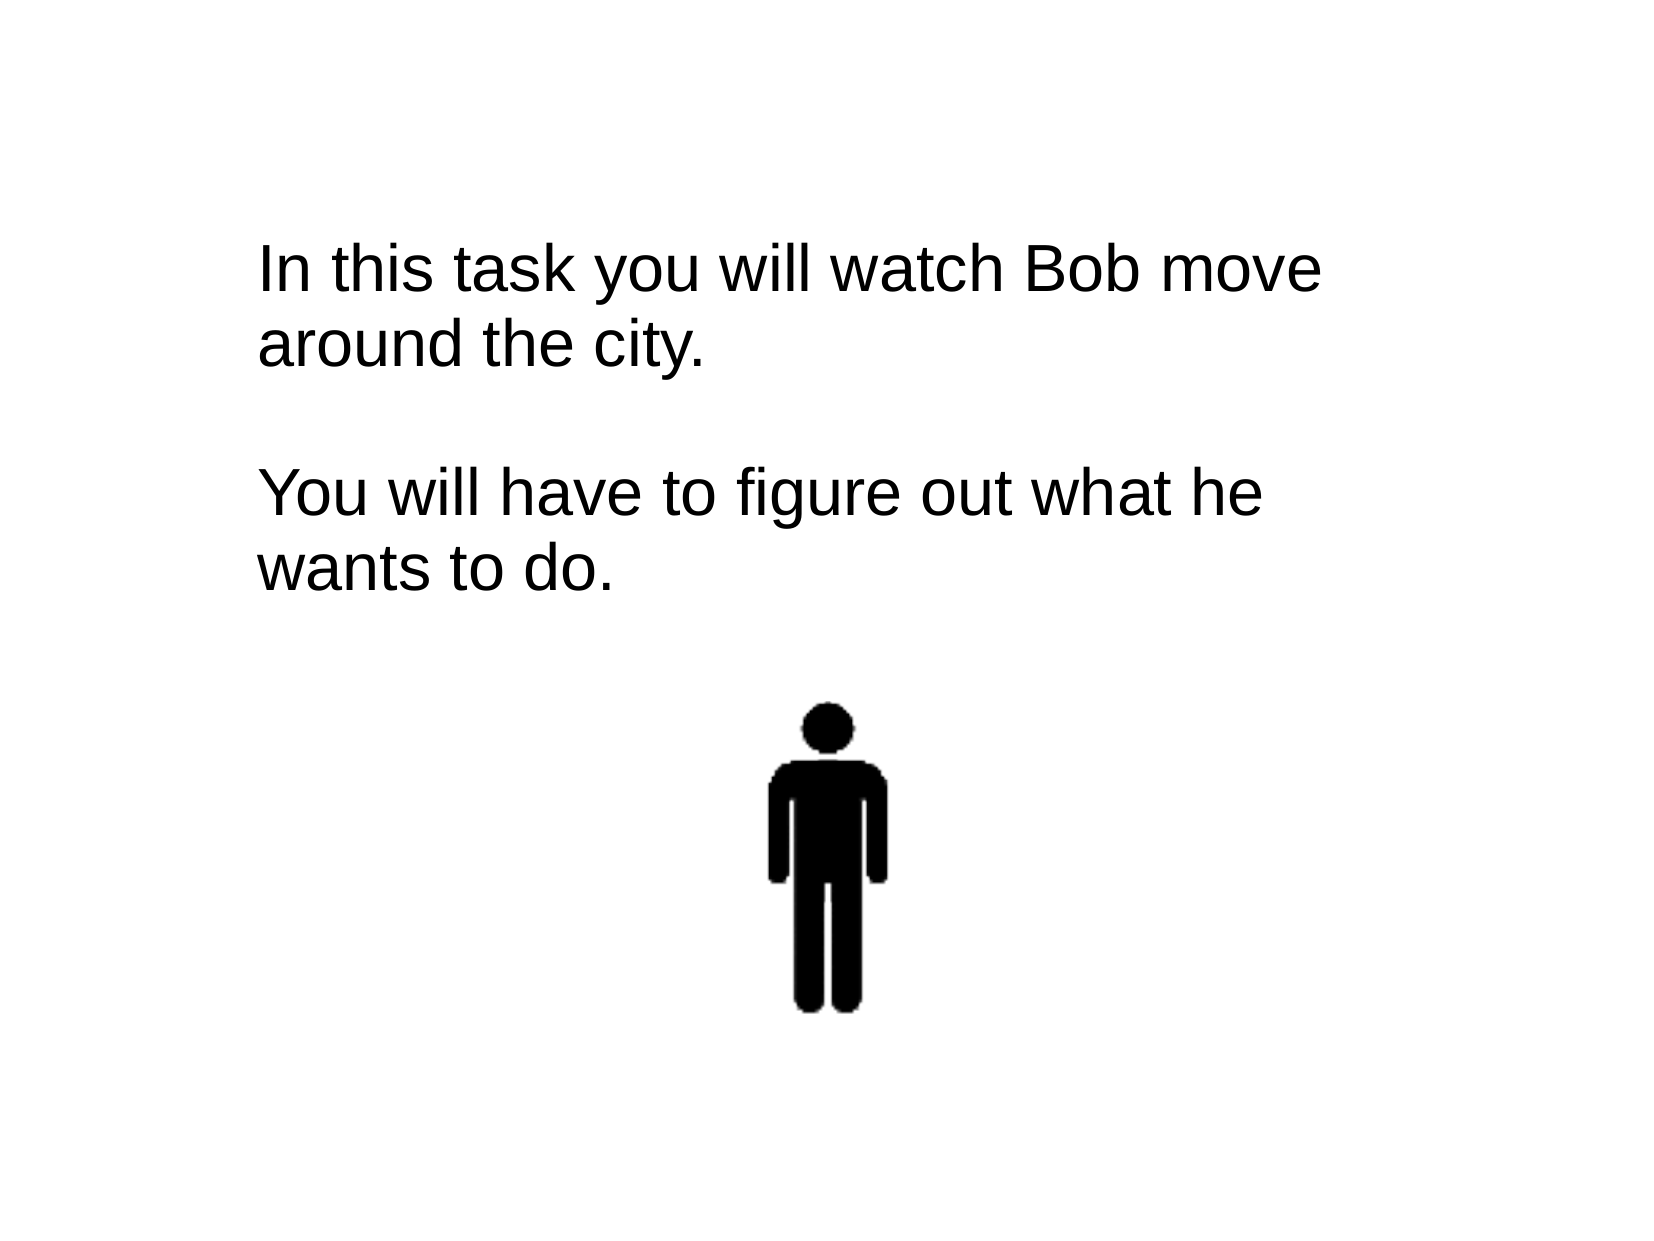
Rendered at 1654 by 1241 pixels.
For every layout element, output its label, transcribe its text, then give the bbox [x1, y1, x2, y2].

text_box In this task you will watch Bob move around the city. You will have to figure out what he wants to do. [242, 223, 1458, 987]
picture [671, 701, 987, 1017]
